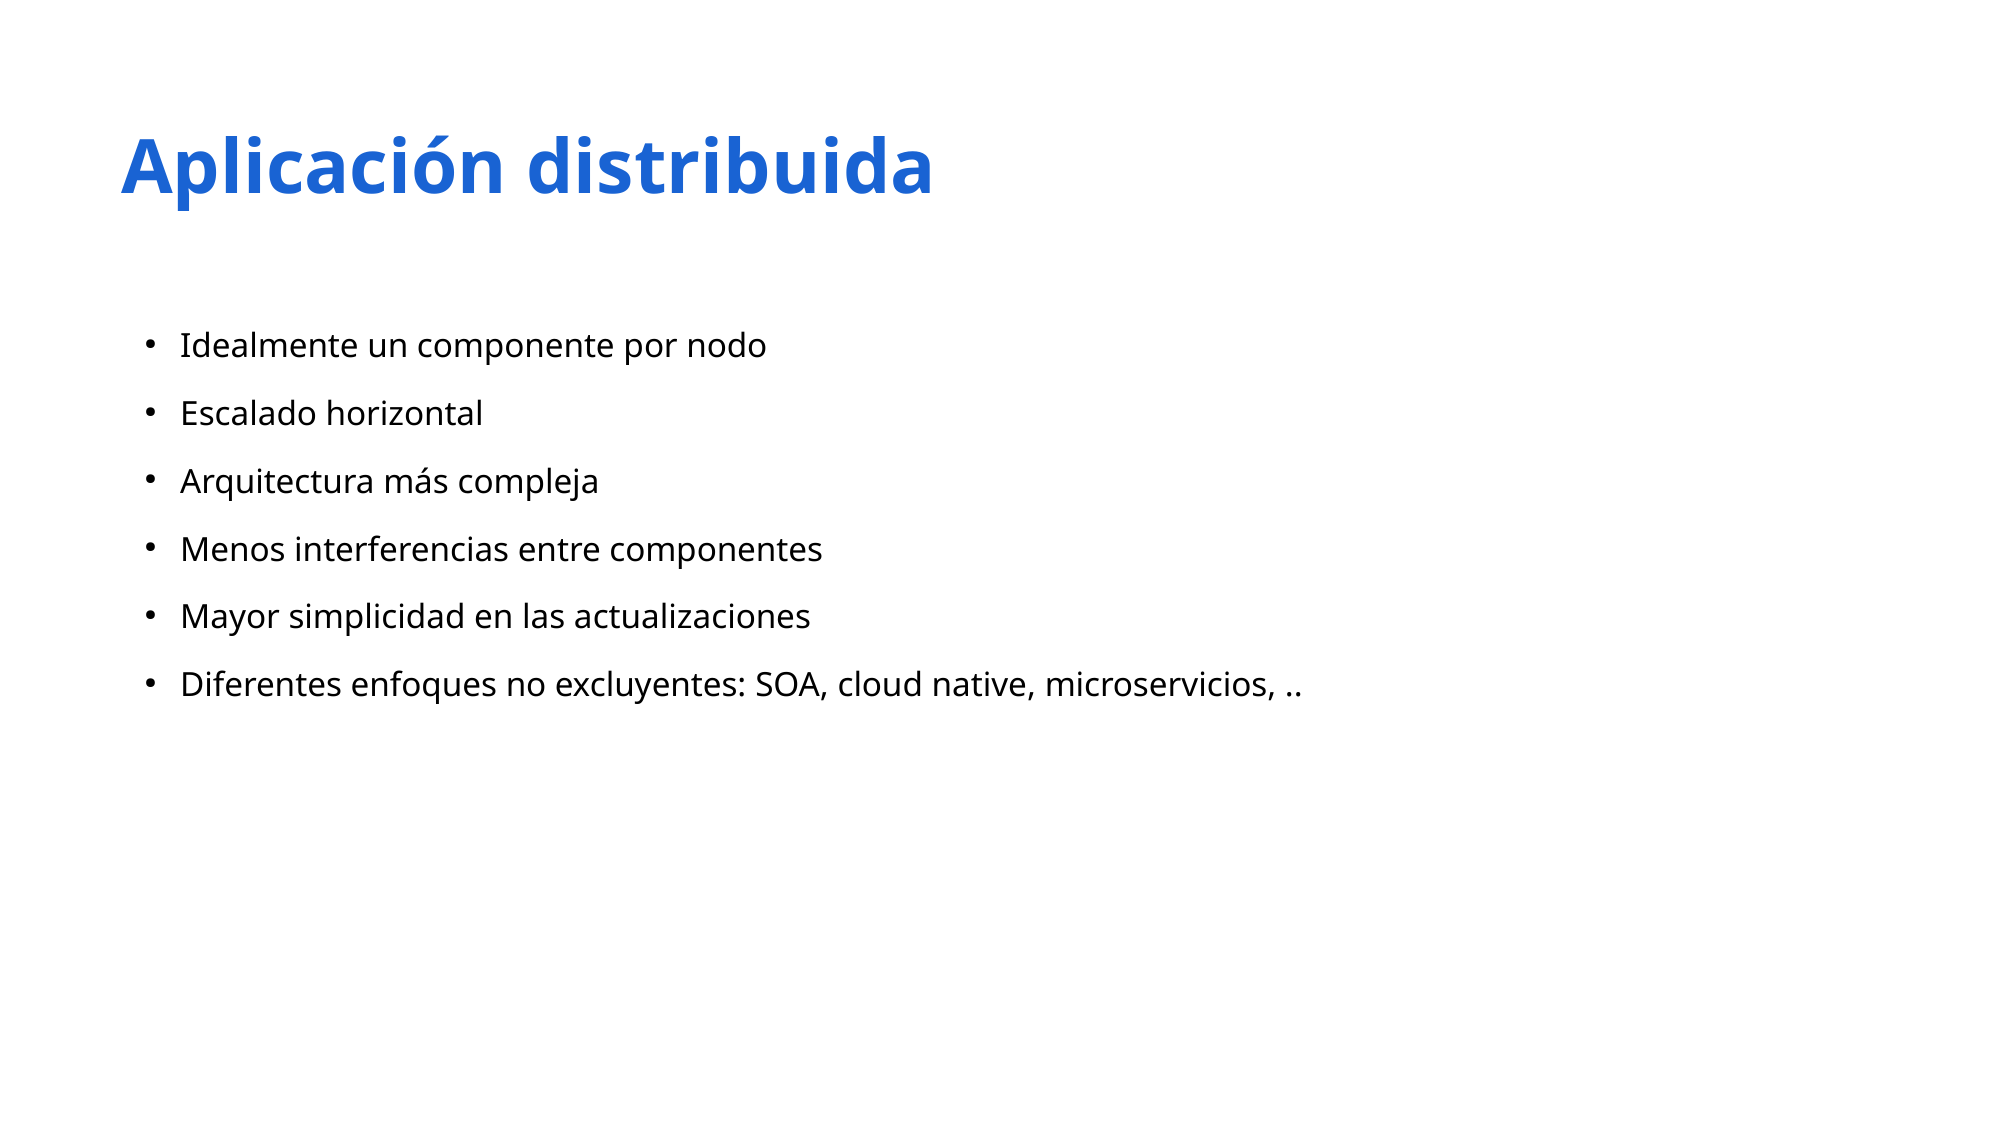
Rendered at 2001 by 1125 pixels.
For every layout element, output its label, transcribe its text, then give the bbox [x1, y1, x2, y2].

text_box Aplicación distribuida [106, 106, 1878, 293]
text_box Idealmente un componente por nodo Escalado horizontal Arquitectura más compleja Menos interferencias entre componentes Mayor simplicidad en las actualizaciones Diferentes enfoques no excluyentes: SOA, cloud native, microservicios, .. [129, 292, 1843, 654]
